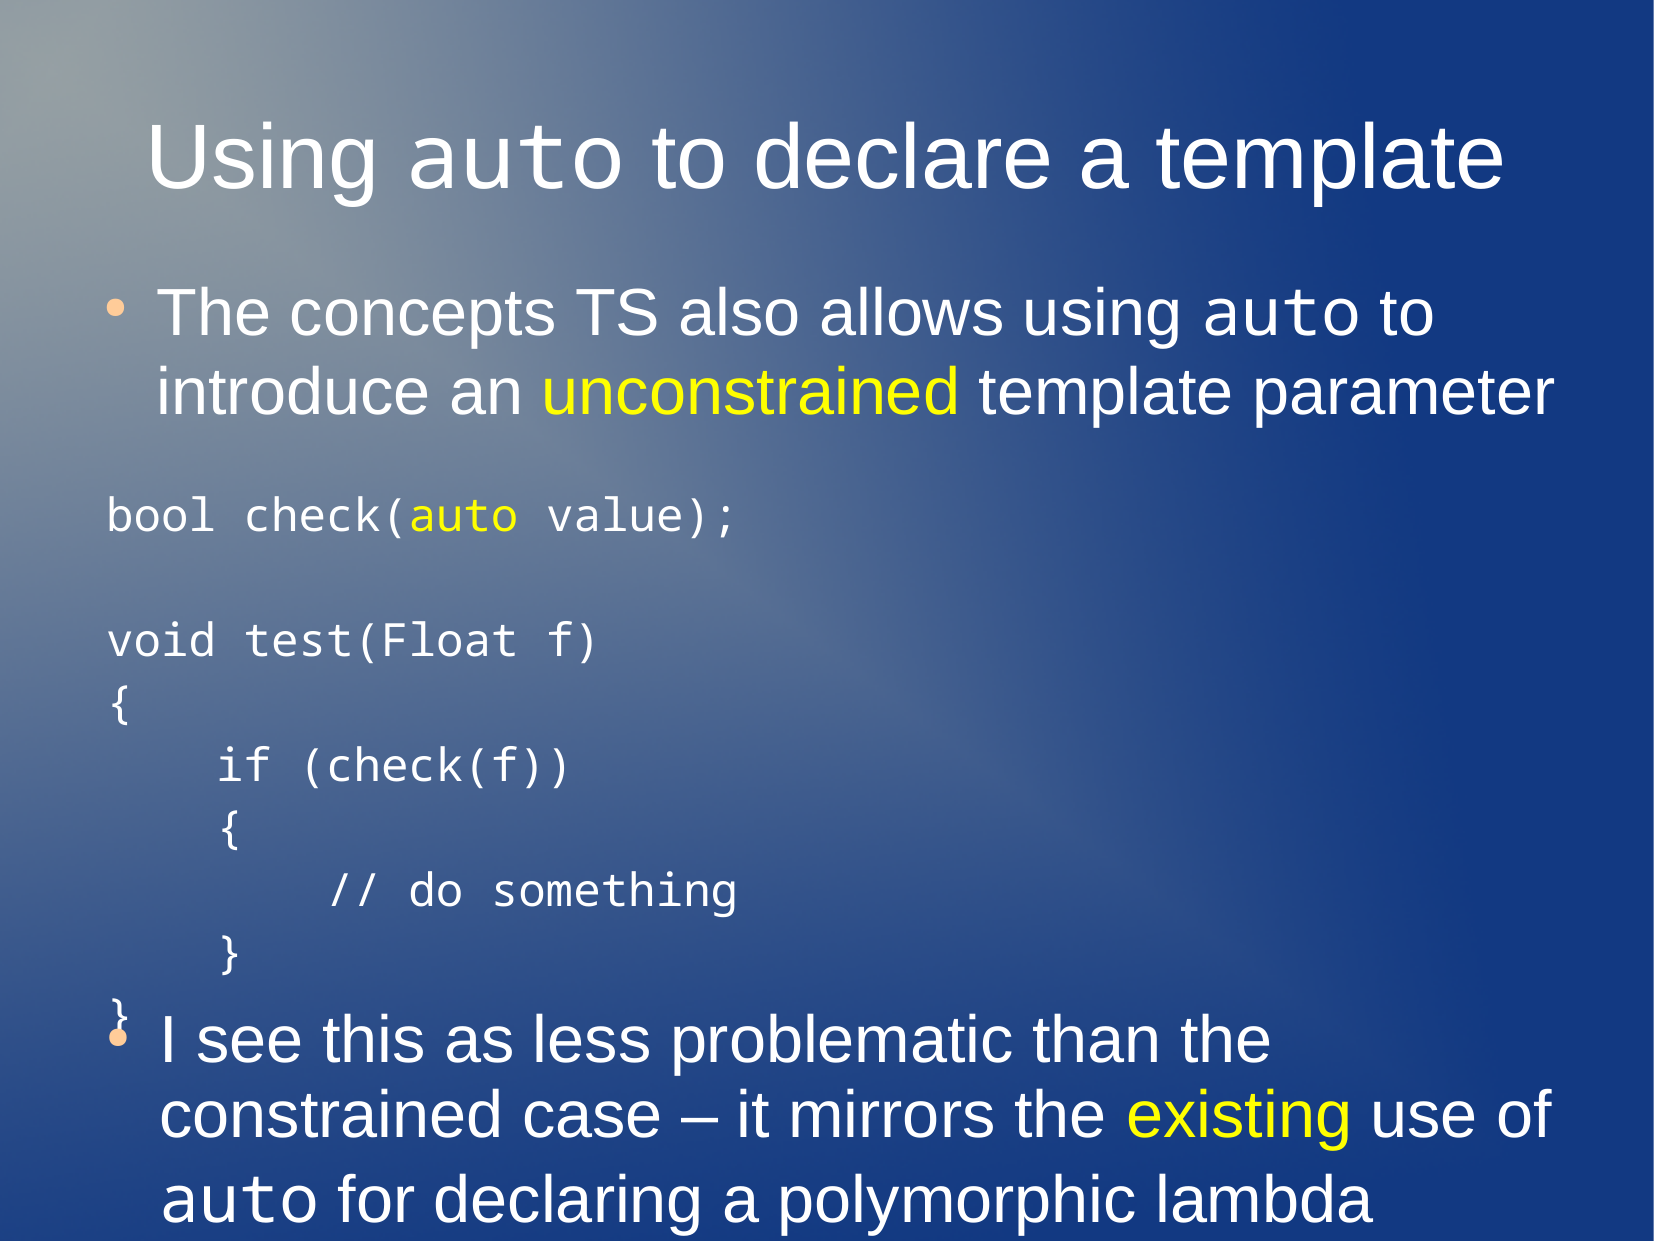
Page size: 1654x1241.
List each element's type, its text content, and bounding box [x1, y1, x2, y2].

text_box bool check(auto value); void test(Float f) { if (check(f)) { // do something } } [91, 474, 1359, 1001]
list The concepts TS also allows using auto to introduce an unconstrained template parameter [85, 263, 1565, 417]
title Using auto to declare a template [82, 49, 1571, 257]
picture [0, 0, 1654, 1241]
list I see this as less problematic than the constrained case – it mirrors the existing use of auto for declaring a polymorphic lambda [88, 1001, 1568, 1230]
